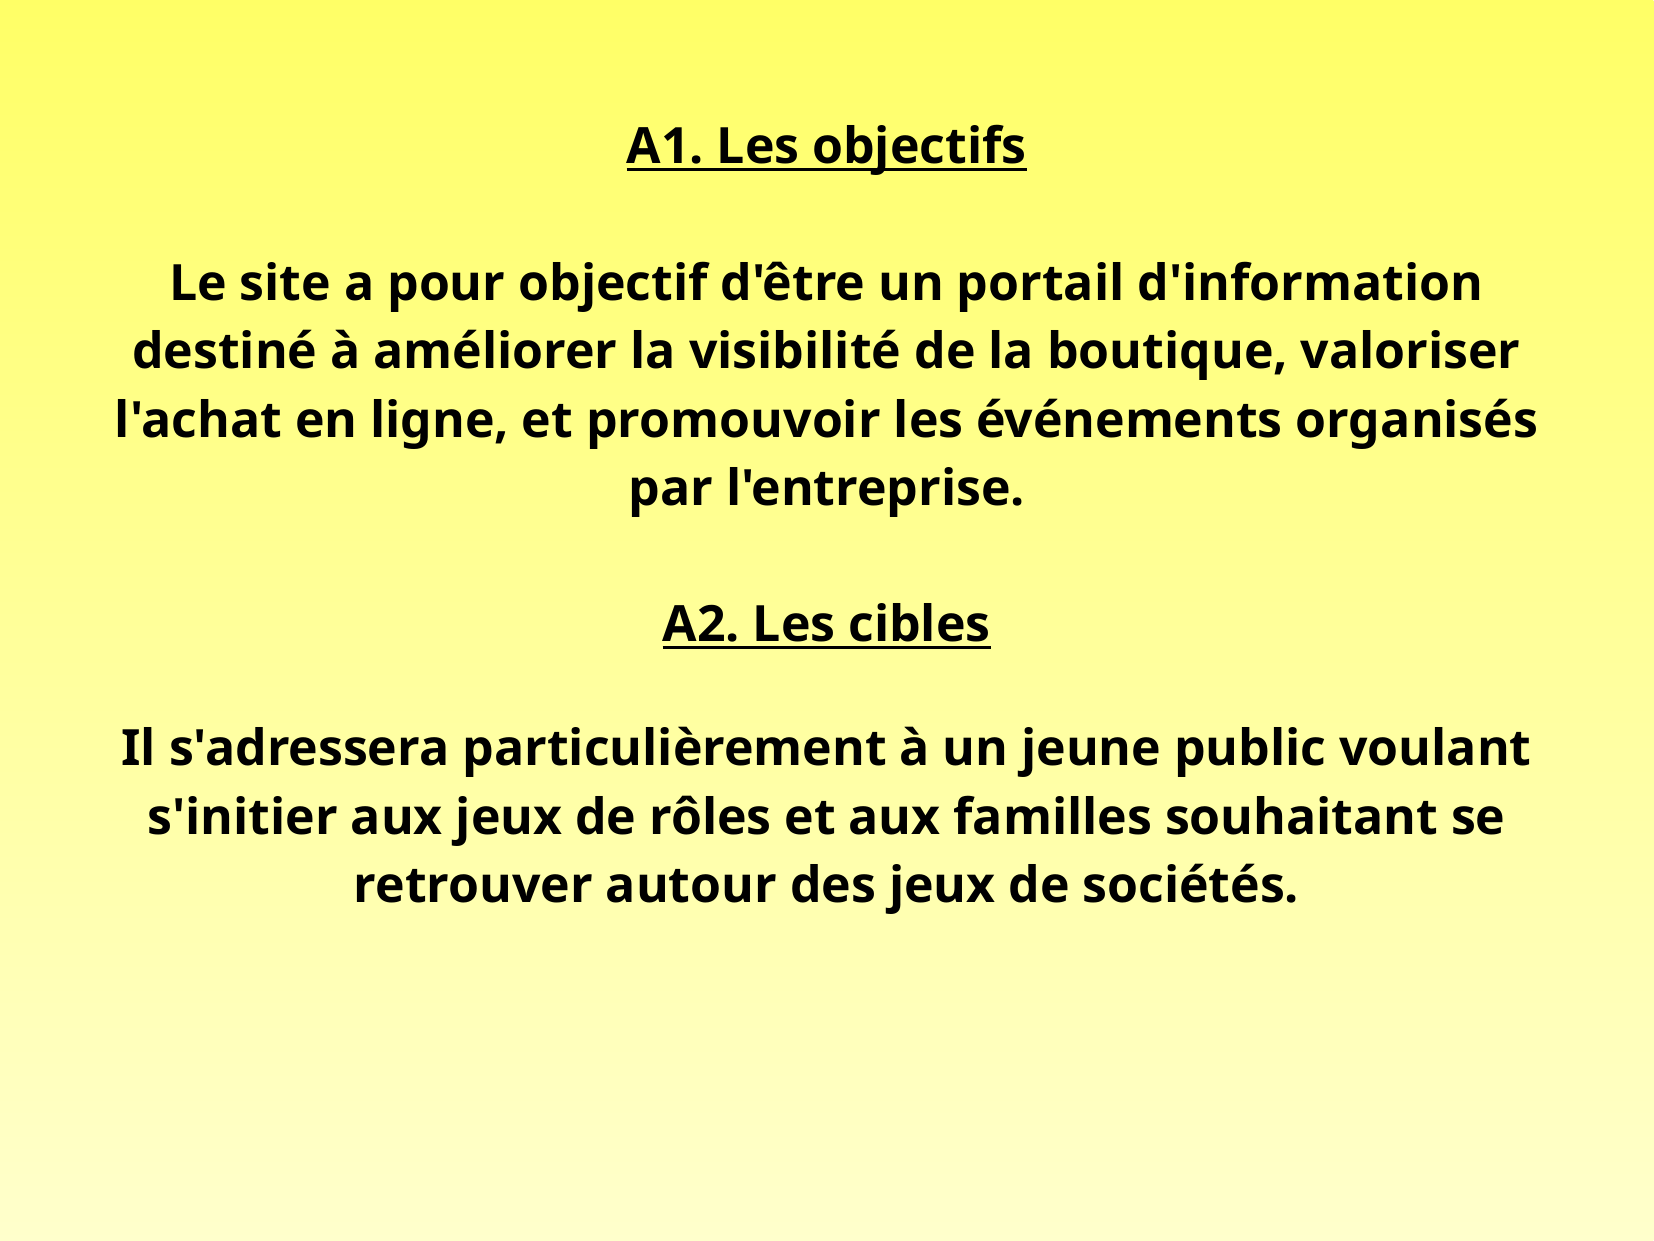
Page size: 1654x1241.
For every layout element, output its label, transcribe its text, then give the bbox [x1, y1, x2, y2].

subtitle A1. Les objectifs Le site a pour objectif d'être un portail d'information destiné à améliorer la visibilité de la boutique, valoriser l'achat en ligne, et promouvoir les événements organisés par l'entreprise. A2. Les cibles Il s'adressera particulièrement à un jeune public voulant s'initier aux jeux de rôles et aux familles souhaitant se retrouver autour des jeux de sociétés. [82, 49, 1571, 1109]
